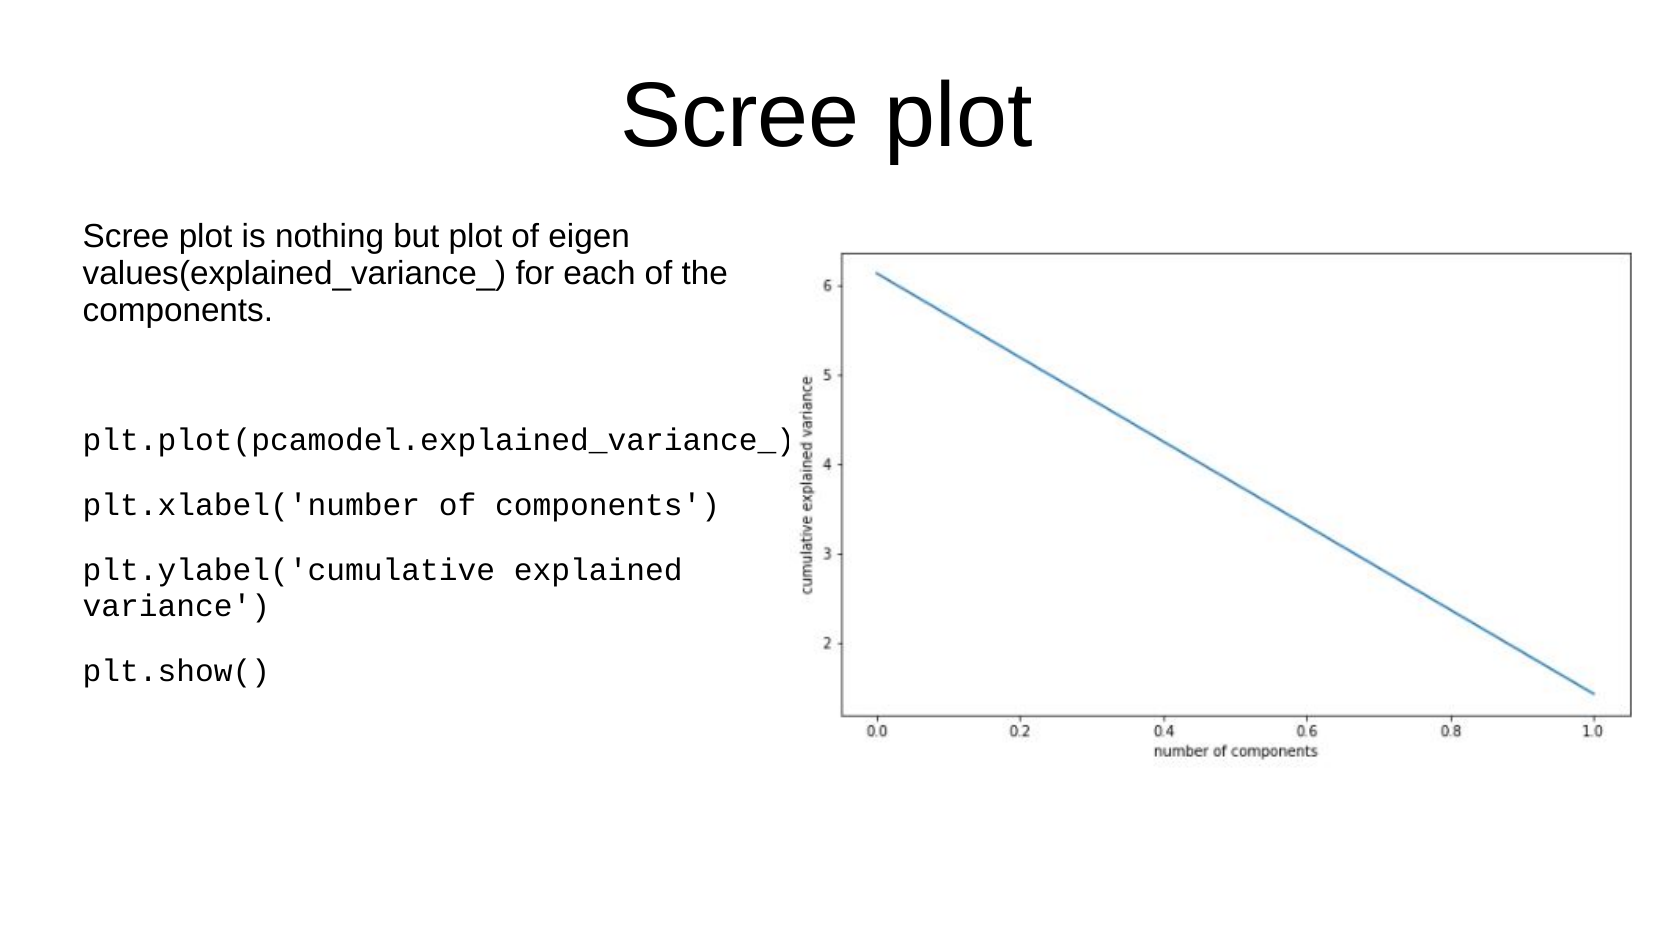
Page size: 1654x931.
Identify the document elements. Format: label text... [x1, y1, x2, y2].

title Scree plot [82, 37, 1571, 193]
list Scree plot is nothing but plot of eigen values(explained_variance_) for each of the components. plt.plot(pcamodel.explained_variance_) plt.xlabel('number of components') plt.ylabel('cumulative explained variance') plt.show() [82, 217, 809, 758]
picture [789, 239, 1654, 771]
